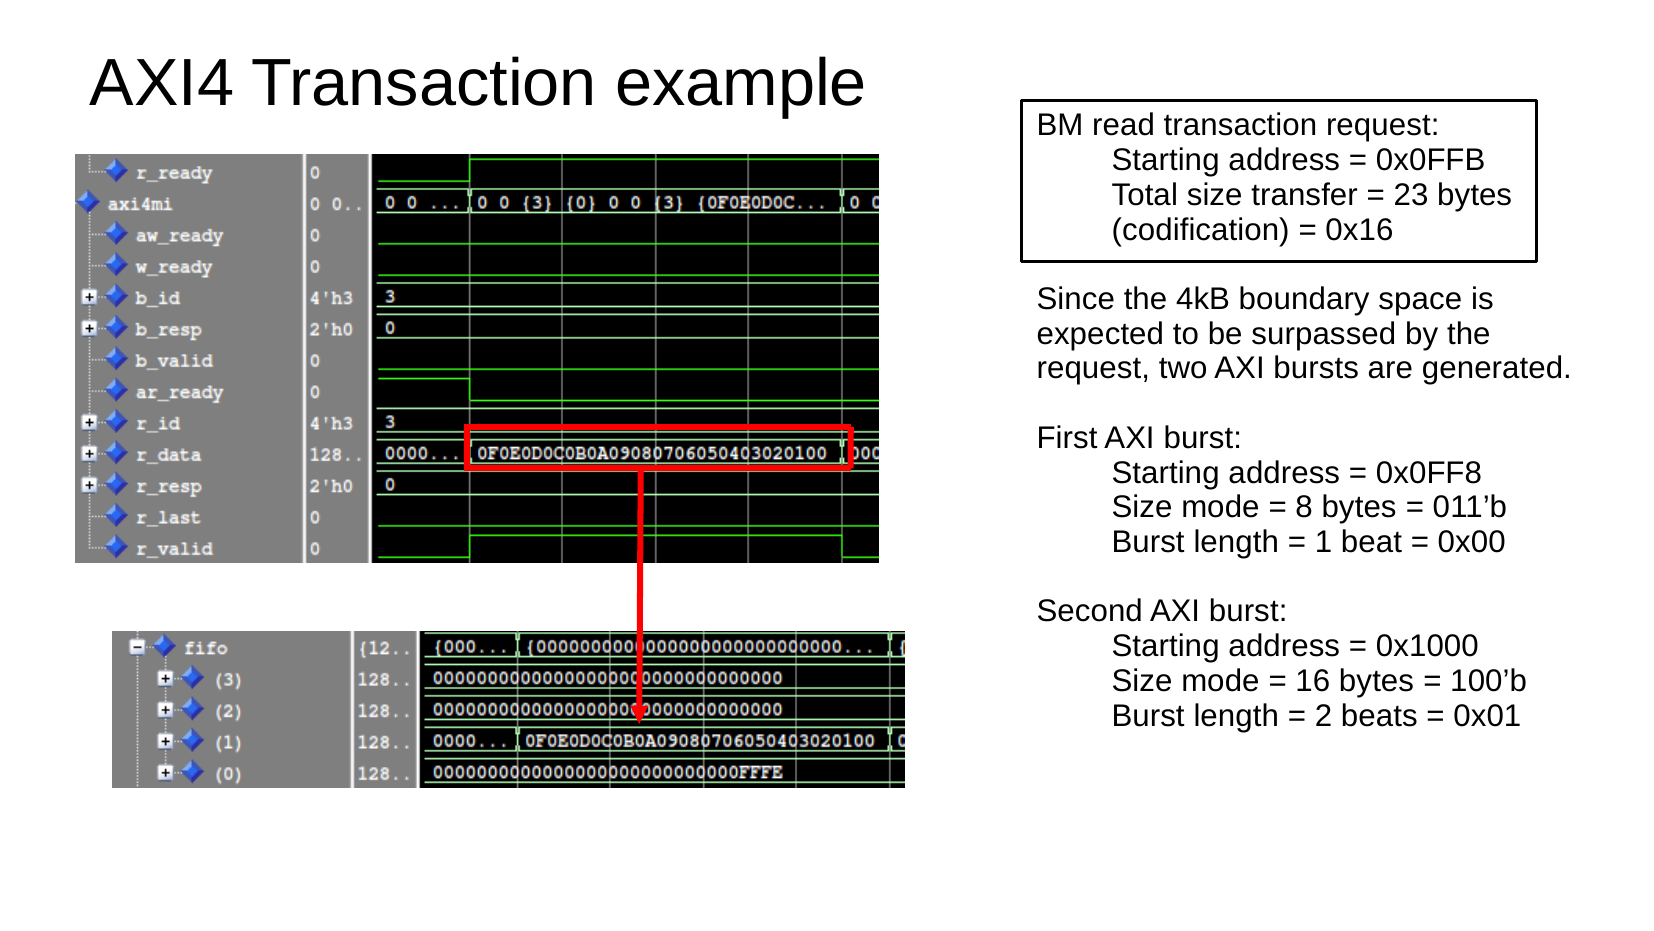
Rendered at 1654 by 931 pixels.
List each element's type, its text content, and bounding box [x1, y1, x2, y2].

picture [75, 154, 879, 563]
picture [470, 430, 847, 465]
text_box BM read transaction request: Starting address = 0x0FFB Total size transfer = 23 bytes (codification) = 0x16 Since the 4kB boundary space is expected to be surpassed by the request, two AXI bursts are generated. First AXI burst: Starting address = 0x0FF8 Size mode = 8 bytes = 011’b Burst length = 1 beat = 0x00 Second AXI burst: Starting address = 0x1000 Size mode = 16 bytes = 100’b Burst length = 2 beats = 0x01 [1021, 100, 1588, 741]
text_box AXI4 Transaction example [75, 37, 883, 128]
picture [112, 631, 905, 788]
